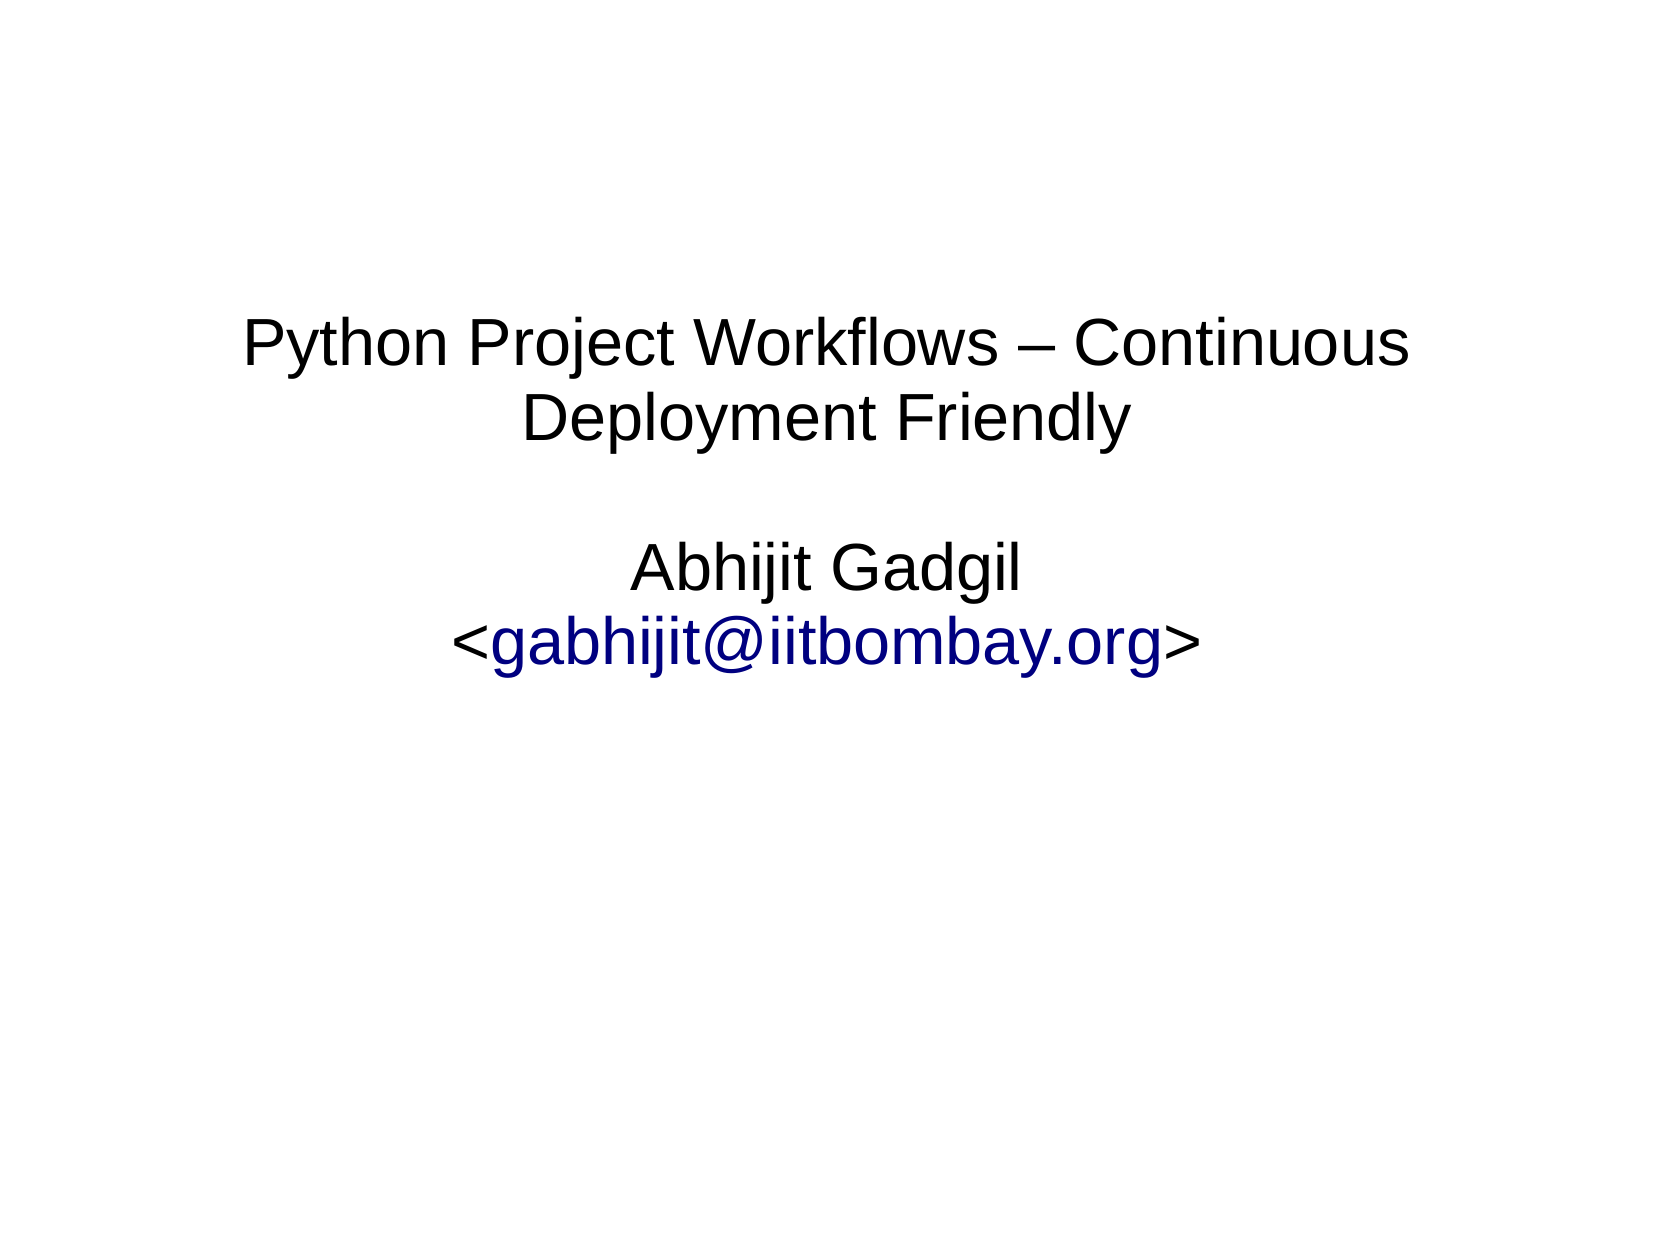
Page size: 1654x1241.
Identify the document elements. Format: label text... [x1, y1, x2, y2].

subtitle Python Project Workflows – Continuous Deployment Friendly Abhijit Gadgil <gabhijit@iitbombay.org> [82, 49, 1571, 1010]
